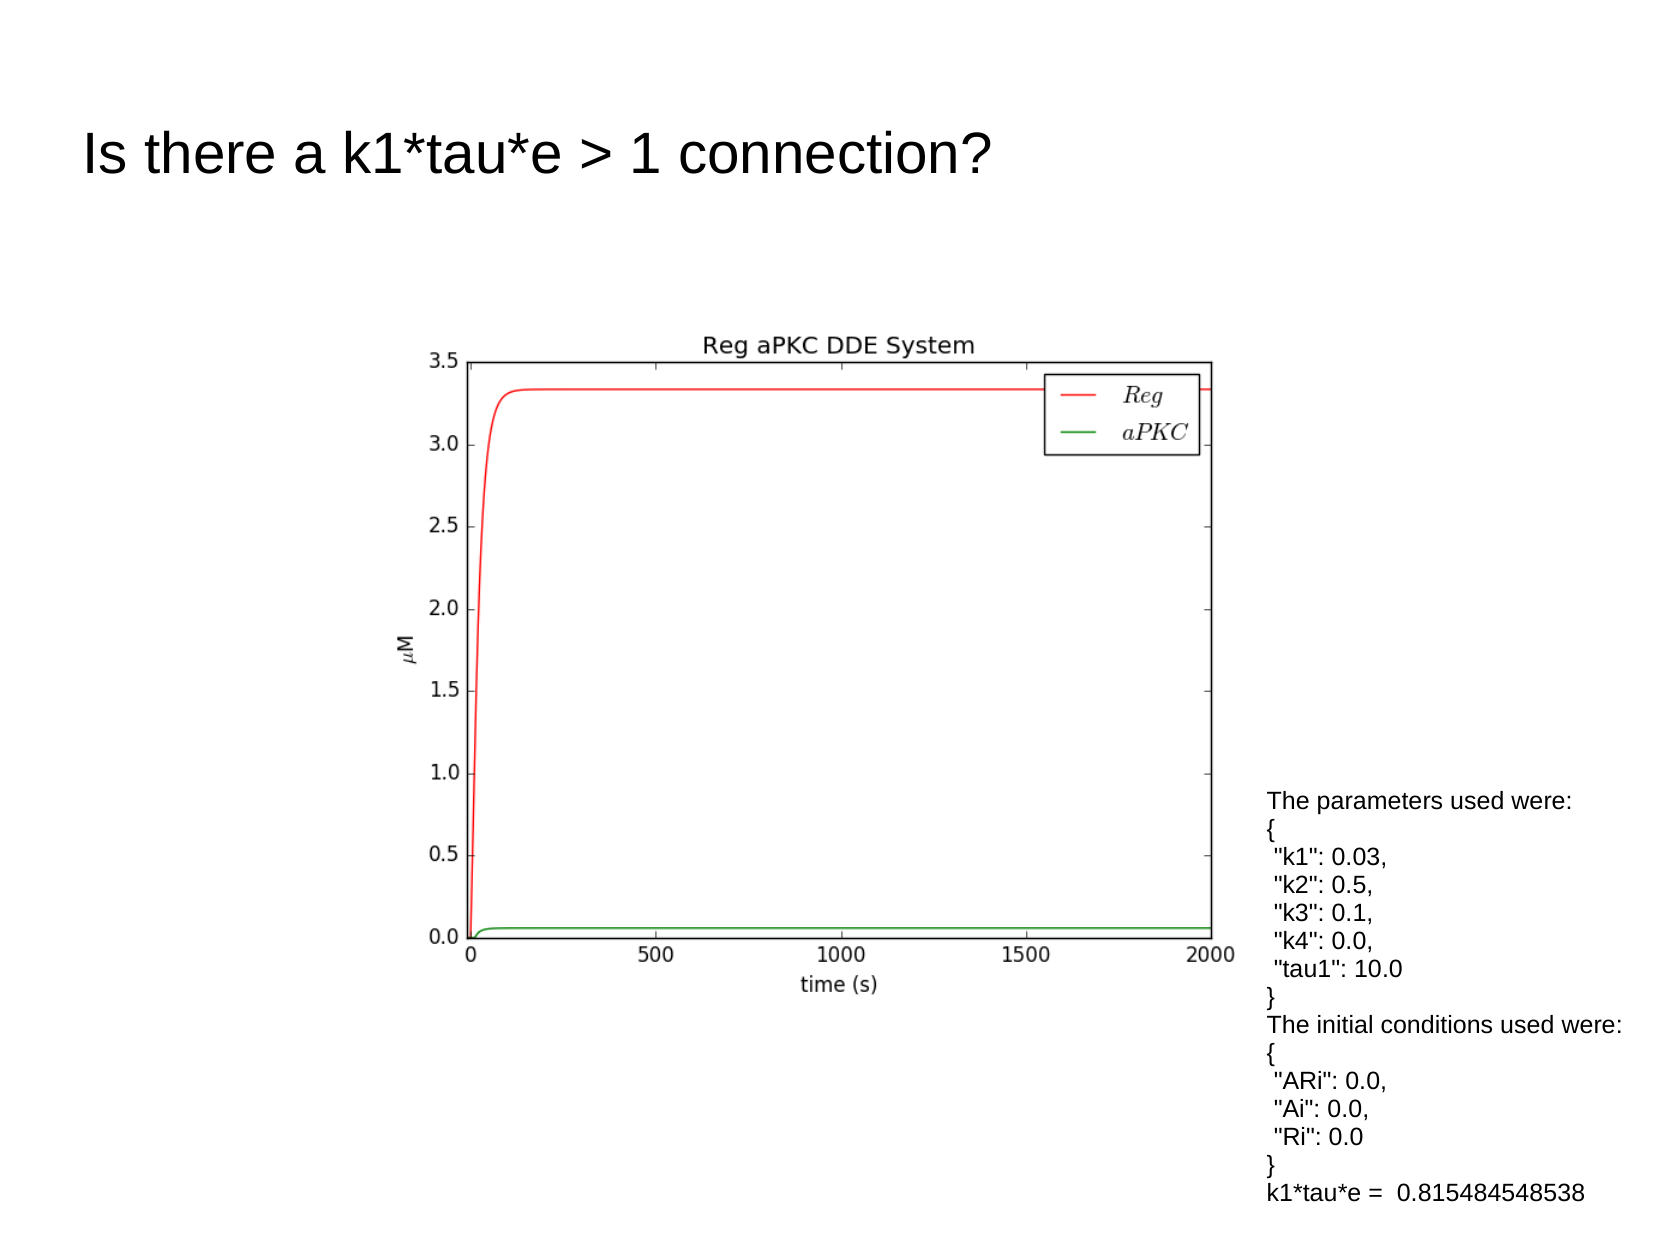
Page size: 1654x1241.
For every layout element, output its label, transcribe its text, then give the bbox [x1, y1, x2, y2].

text_box The parameters used were: { "k1": 0.03, "k2": 0.5, "k3": 0.1, "k4": 0.0, "tau1": 10.0 } The initial conditions used were: { "ARi": 0.0, "Ai": 0.0, "Ri": 0.0 } k1*tau*e = 0.815484548538 [1251, 779, 1654, 1241]
picture [347, 290, 1307, 1010]
title Is there a k1*tau*e > 1 connection? [82, 49, 1571, 257]
